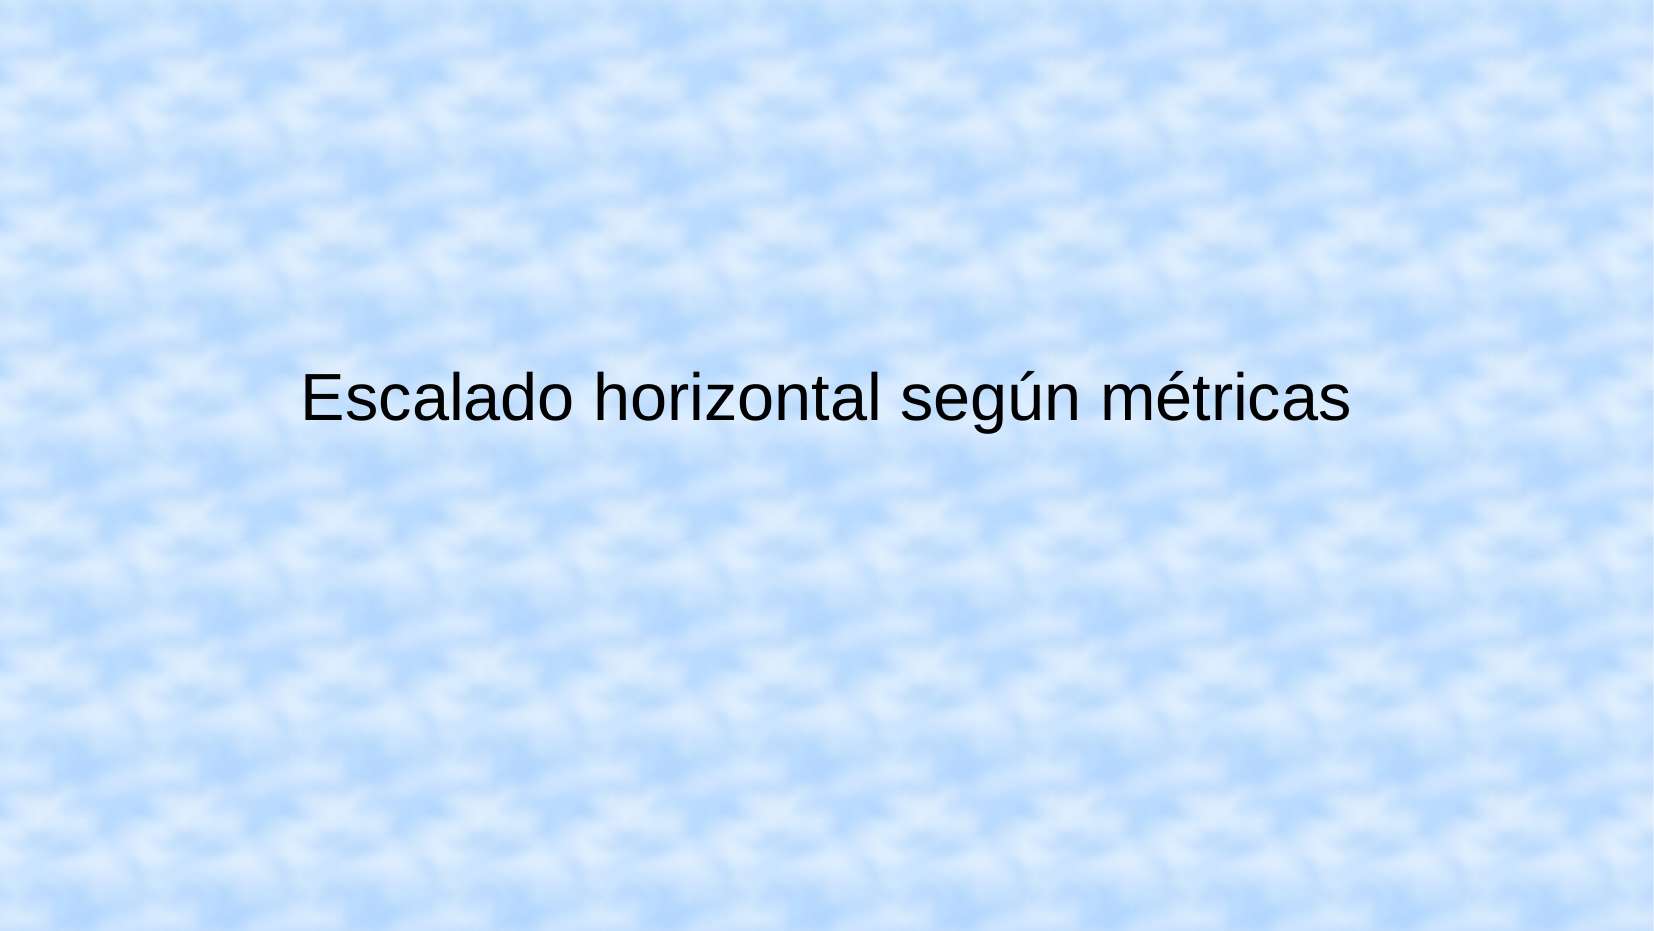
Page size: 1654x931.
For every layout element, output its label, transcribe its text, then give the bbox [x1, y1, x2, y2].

subtitle Escalado horizontal según métricas [82, 36, 1571, 758]
picture [0, 0, 1654, 931]
